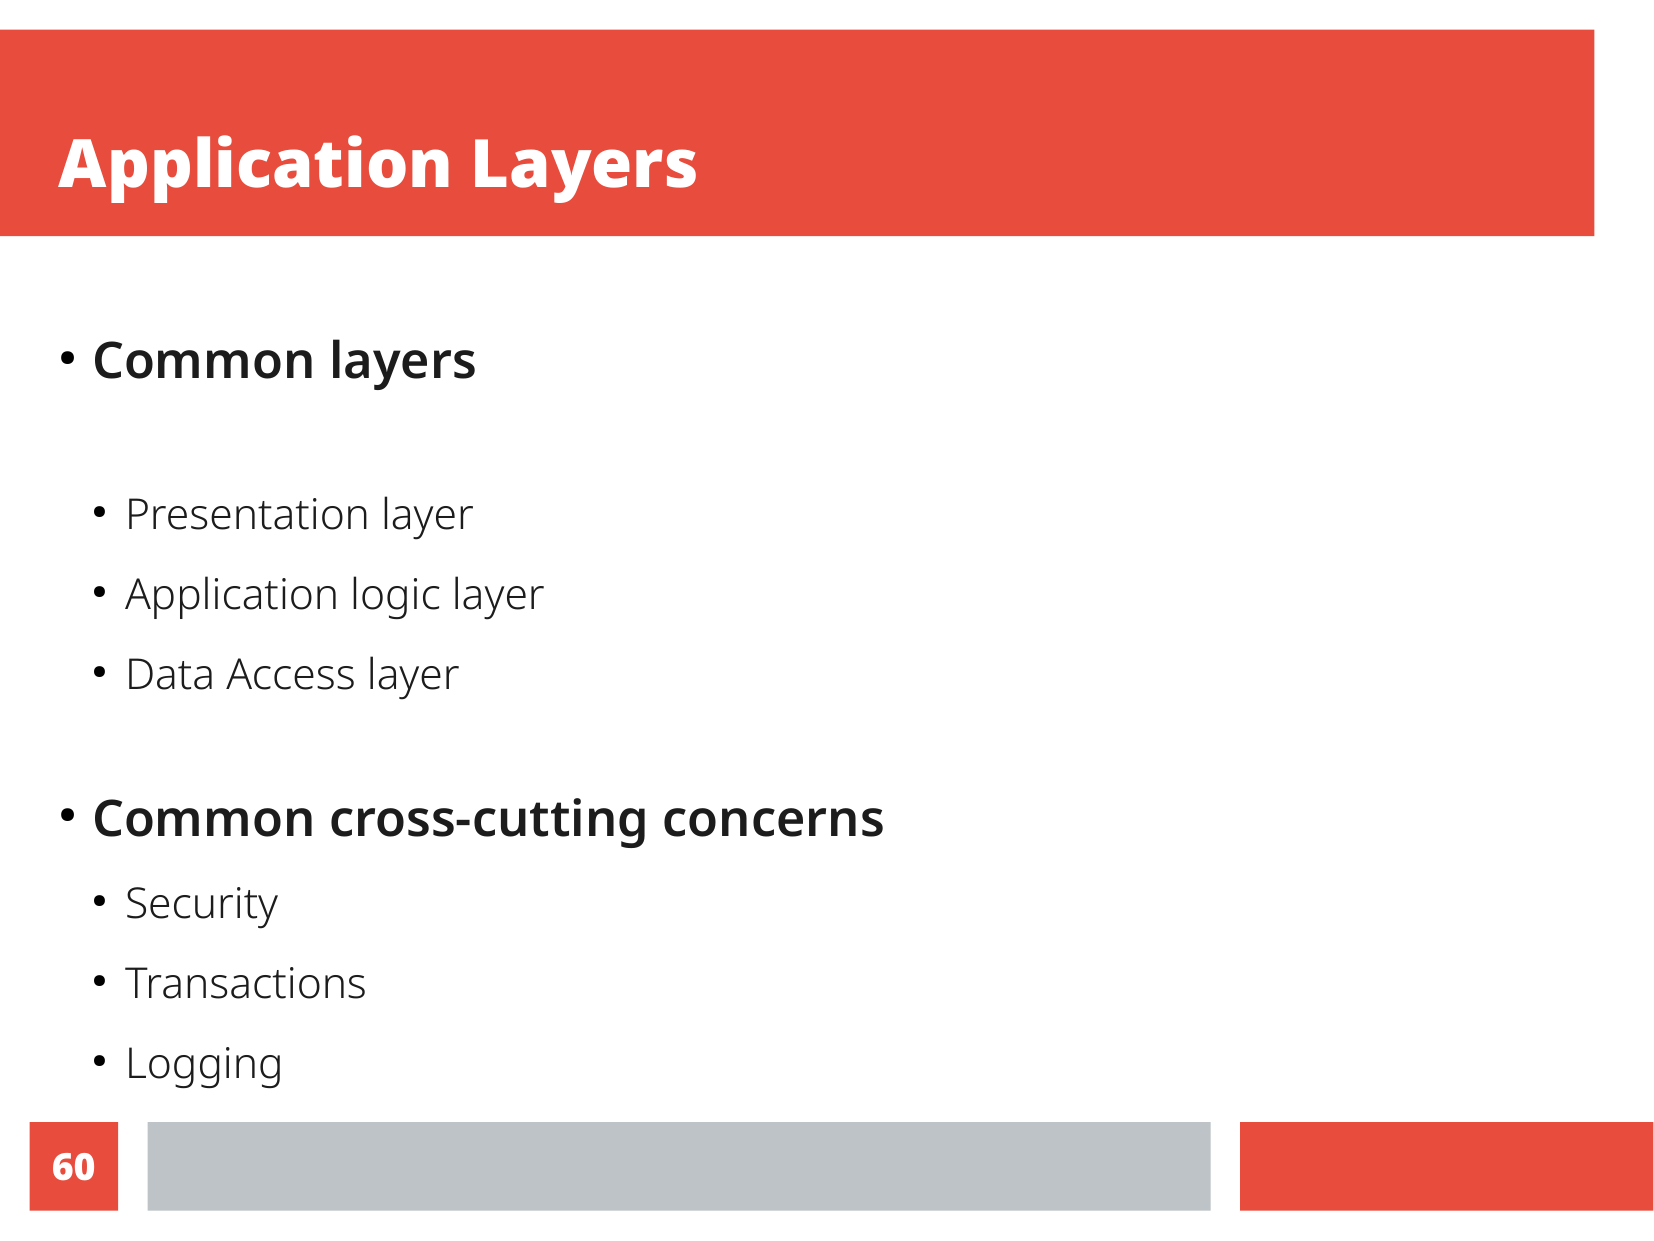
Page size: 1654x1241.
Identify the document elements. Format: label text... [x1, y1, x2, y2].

list Common layers Presentation layer Application logic layer Data Access layer Common cross-cutting concerns Security Transactions Logging [59, 324, 1565, 1093]
title Application Layers [59, 59, 1595, 207]
